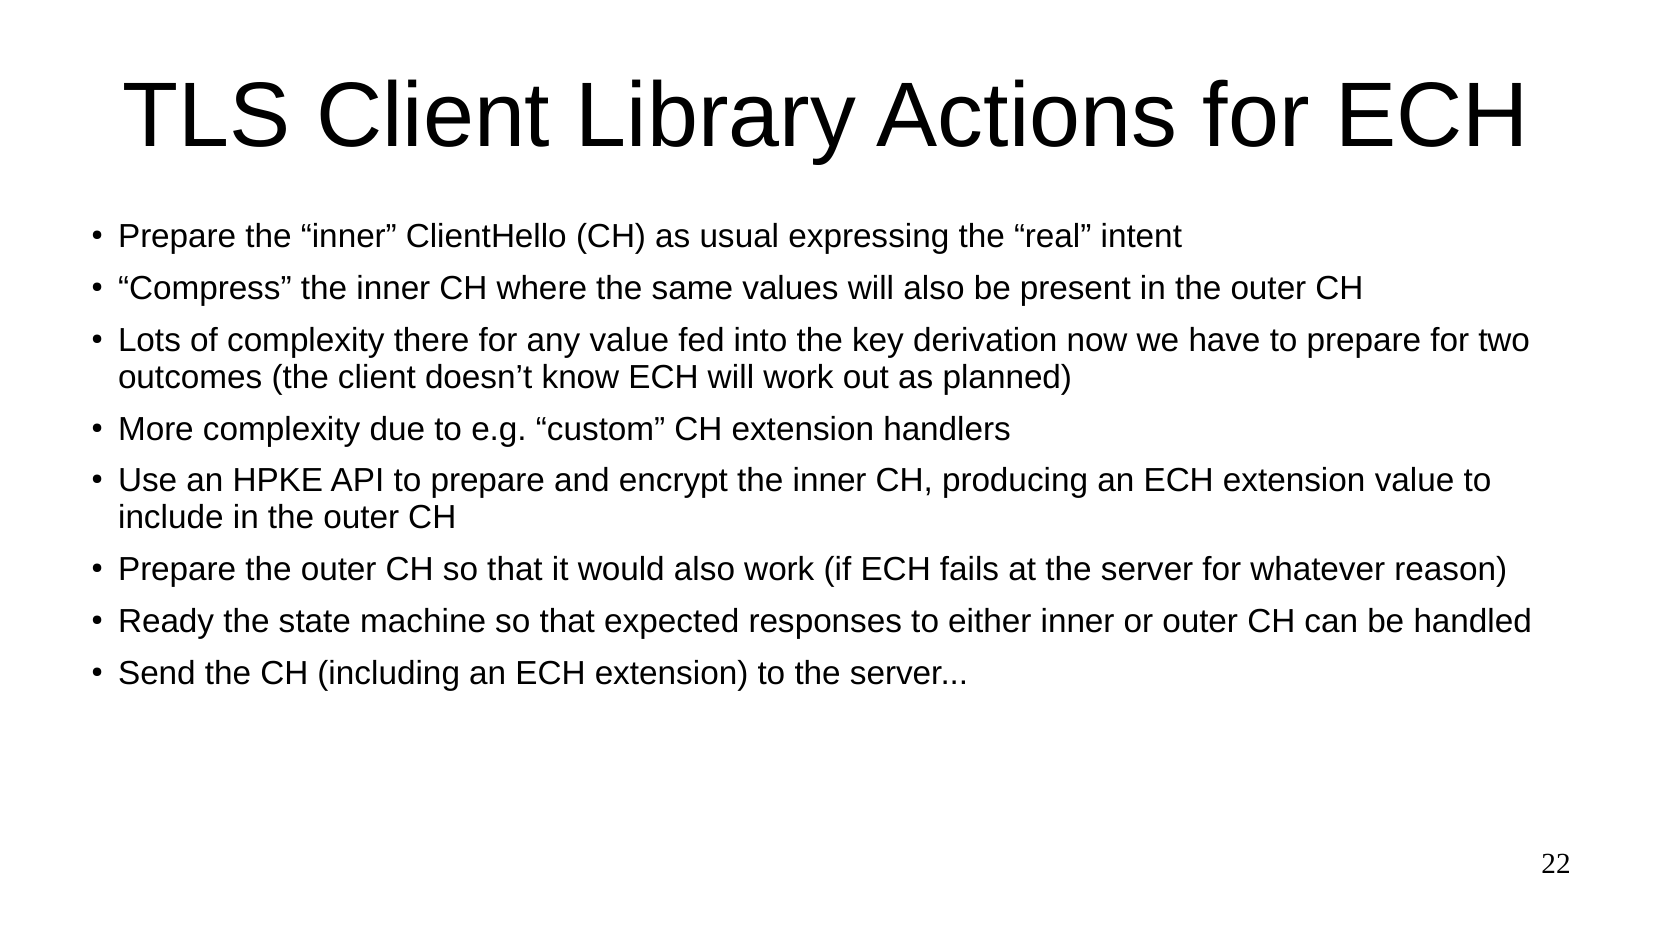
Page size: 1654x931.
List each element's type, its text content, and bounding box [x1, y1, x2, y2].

title TLS Client Library Actions for ECH [82, 37, 1571, 193]
list Prepare the “inner” ClientHello (CH) as usual expressing the “real” intent “Compress” the inner CH where the same values will also be present in the outer CH Lots of complexity there for any value fed into the key derivation now we have to prepare for two outcomes (the client doesn’t know ECH will work out as planned) More complexity due to e.g. “custom” CH extension handlers Use an HPKE API to prepare and encrypt the inner CH, producing an ECH extension value to include in the outer CH Prepare the outer CH so that it would also work (if ECH fails at the server for whatever reason) Ready the state machine so that expected responses to either inner or outer CH can be handled Send the CH (including an ECH extension) to the server... [82, 217, 1571, 758]
